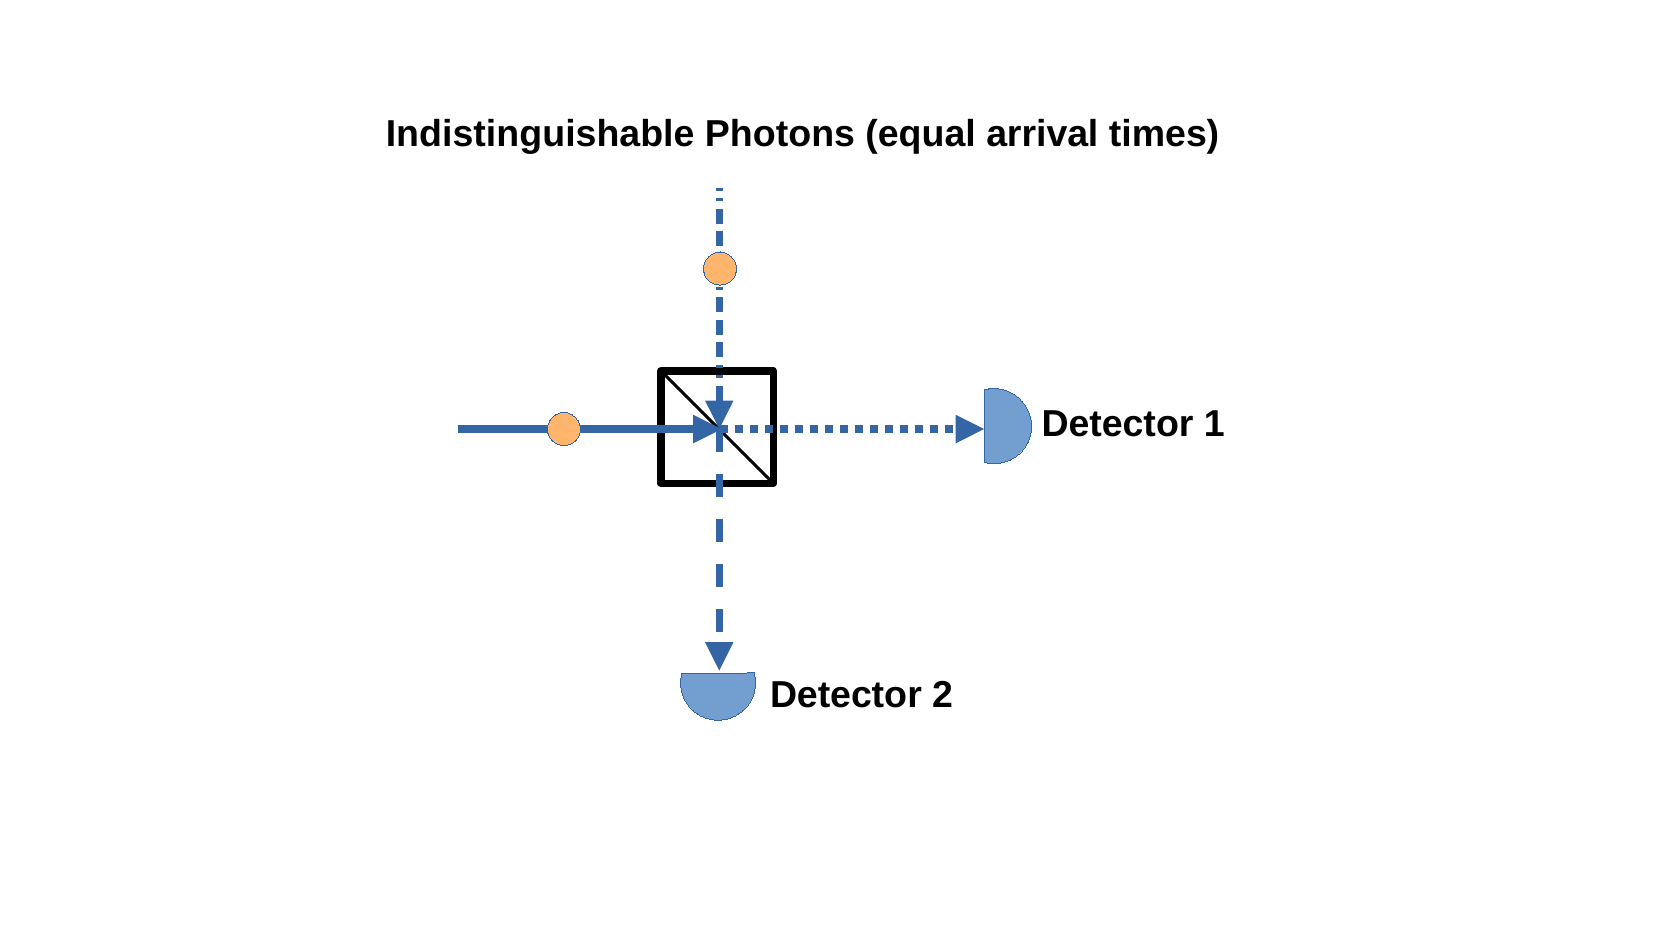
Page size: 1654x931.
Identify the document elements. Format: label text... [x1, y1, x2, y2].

text_box Indistinguishable Photons (equal arrival times) [371, 105, 1236, 162]
text_box [703, 251, 737, 286]
text_box [984, 388, 1026, 464]
text_box [547, 412, 581, 446]
text_box Detector 2 [755, 666, 968, 724]
text_box Detector 1 [1026, 394, 1240, 452]
text_box [680, 672, 755, 721]
